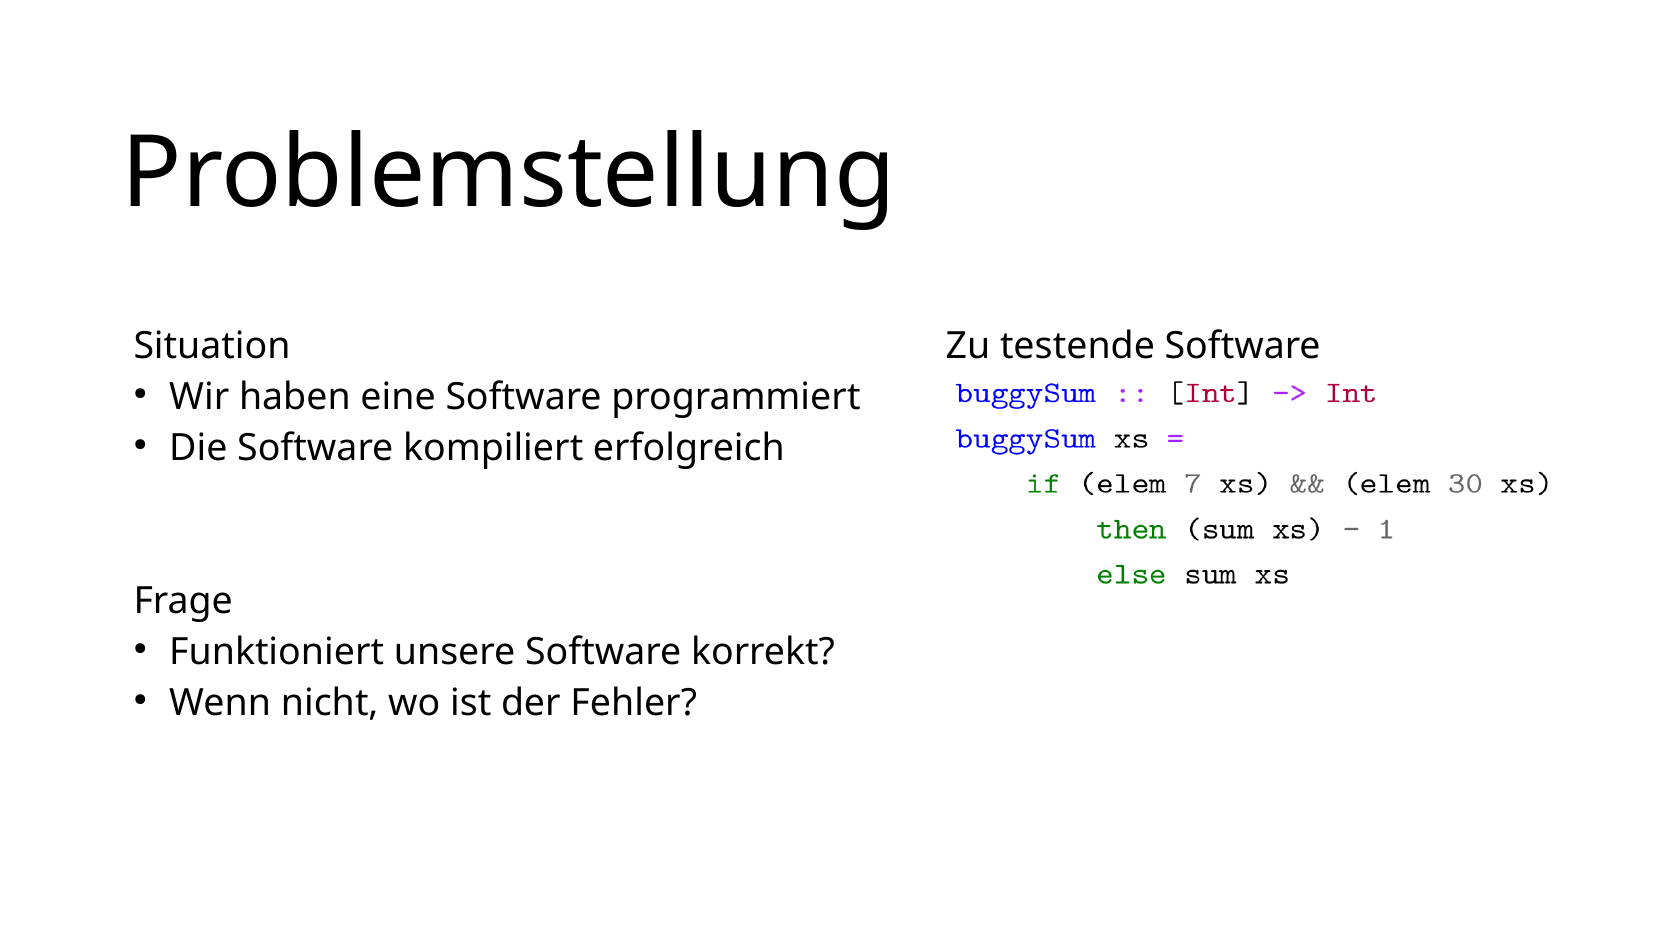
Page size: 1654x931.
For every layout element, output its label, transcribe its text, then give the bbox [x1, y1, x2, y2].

text_box Situation Zu testende Software Wir haben eine Software programmiert Die Software kompiliert erfolgreich Frage Funktioniert unsere Software korrekt? Wenn nicht, wo ist der Fehler? [118, 310, 1379, 734]
picture [942, 371, 1571, 599]
text_box Problemstellung [107, 92, 1076, 244]
